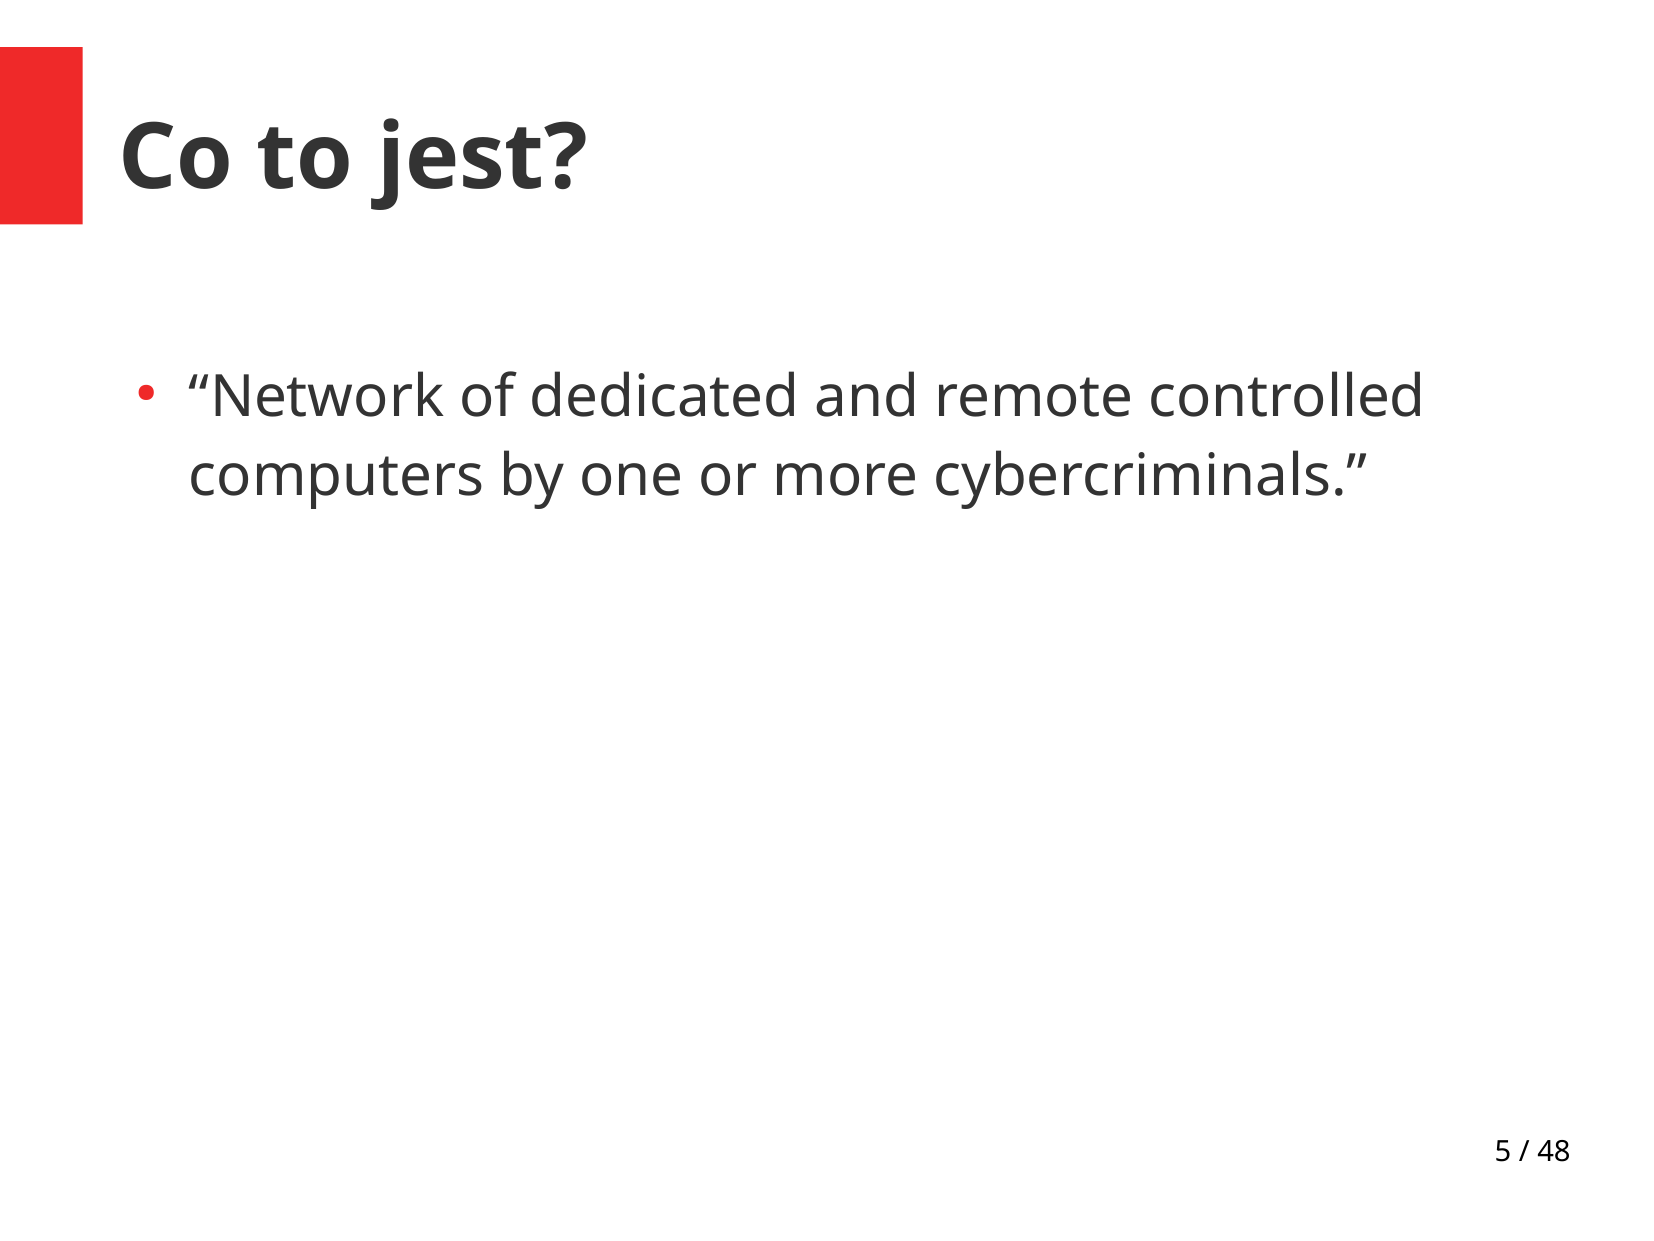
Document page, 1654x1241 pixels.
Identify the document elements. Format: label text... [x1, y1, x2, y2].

title Co to jest? [118, 49, 1571, 257]
list “Network of dedicated and remote controlled computers by one or more cybercriminals.” [118, 354, 1536, 1074]
